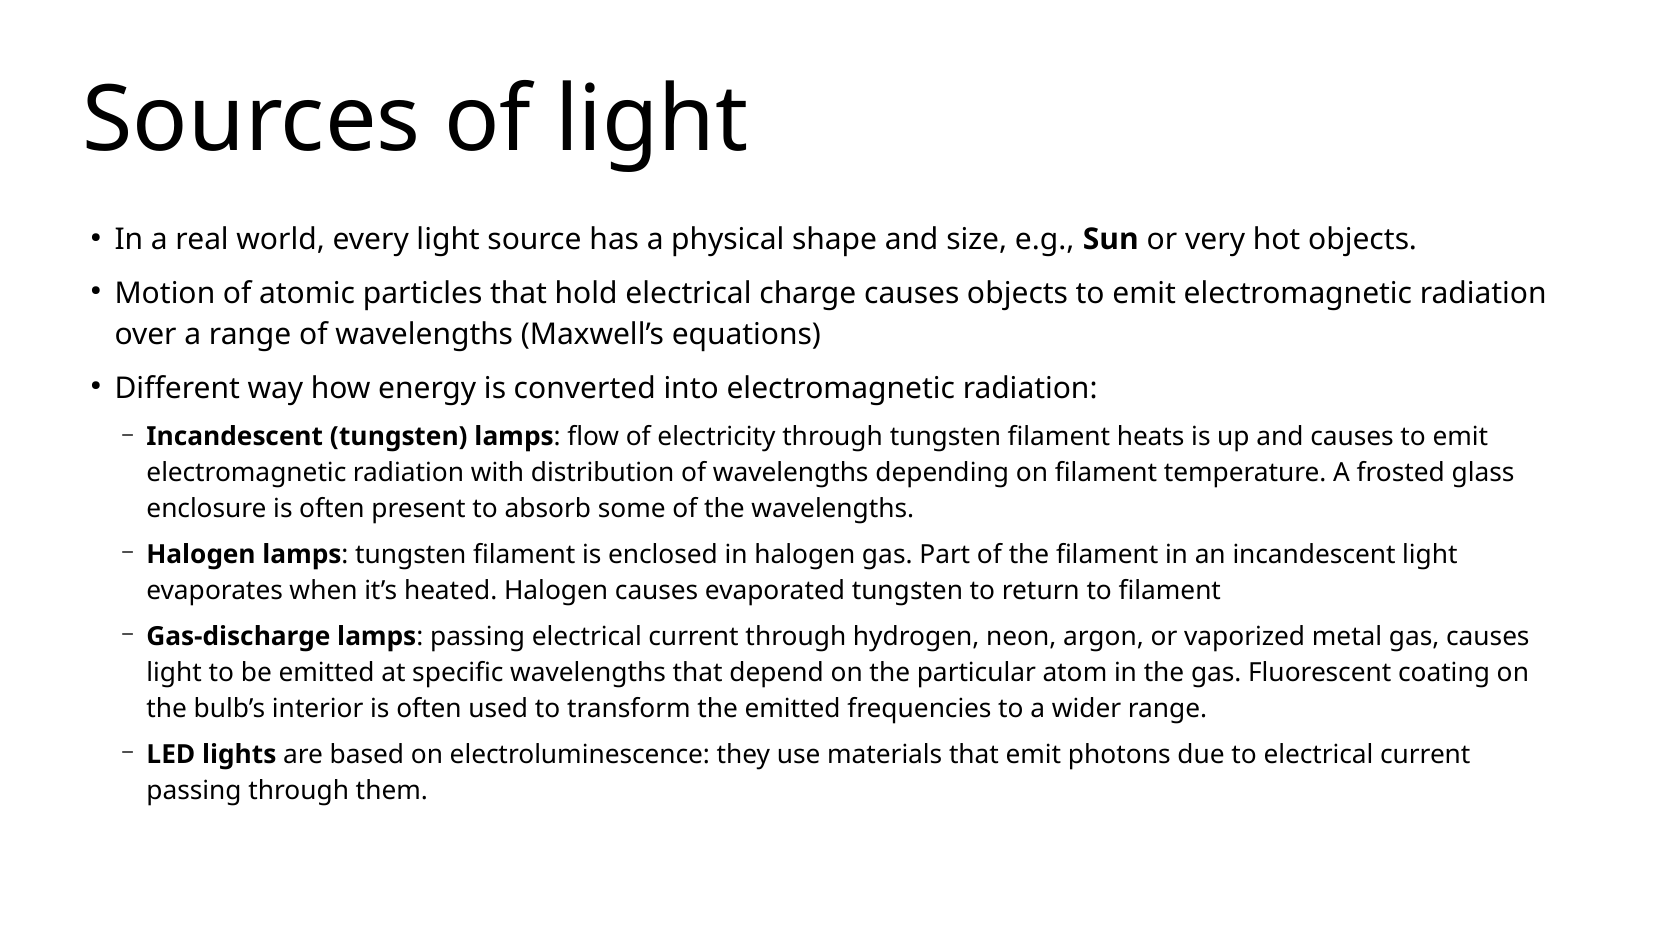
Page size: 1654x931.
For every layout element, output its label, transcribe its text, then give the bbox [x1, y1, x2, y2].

title Sources of light [82, 37, 1571, 193]
list In a real world, every light source has a physical shape and size, e.g., Sun or very hot objects. Motion of atomic particles that hold electrical charge causes objects to emit electromagnetic radiation over a range of wavelengths (Maxwell’s equations) Different way how energy is converted into electromagnetic radiation: Incandescent (tungsten) lamps: flow of electricity through tungsten filament heats is up and causes to emit electromagnetic radiation with distribution of wavelengths depending on filament temperature. A frosted glass enclosure is often present to absorb some of the wavelengths. Halogen lamps: tungsten filament is enclosed in halogen gas. Part of the filament in an incandescent light evaporates when it’s heated. Halogen causes evaporated tungsten to return to filament Gas-discharge lamps: passing electrical current through hydrogen, neon, argon, or vaporized metal gas, causes light to be emitted at specific wavelengths that depend on the particular atom in the gas. Fluorescent coating on the bulb’s interior is often used to transform the emitted frequencies to a wider range. LED lights are based on electroluminescence: they use materials that emit photons due to electrical current passing through them. [82, 217, 1571, 811]
